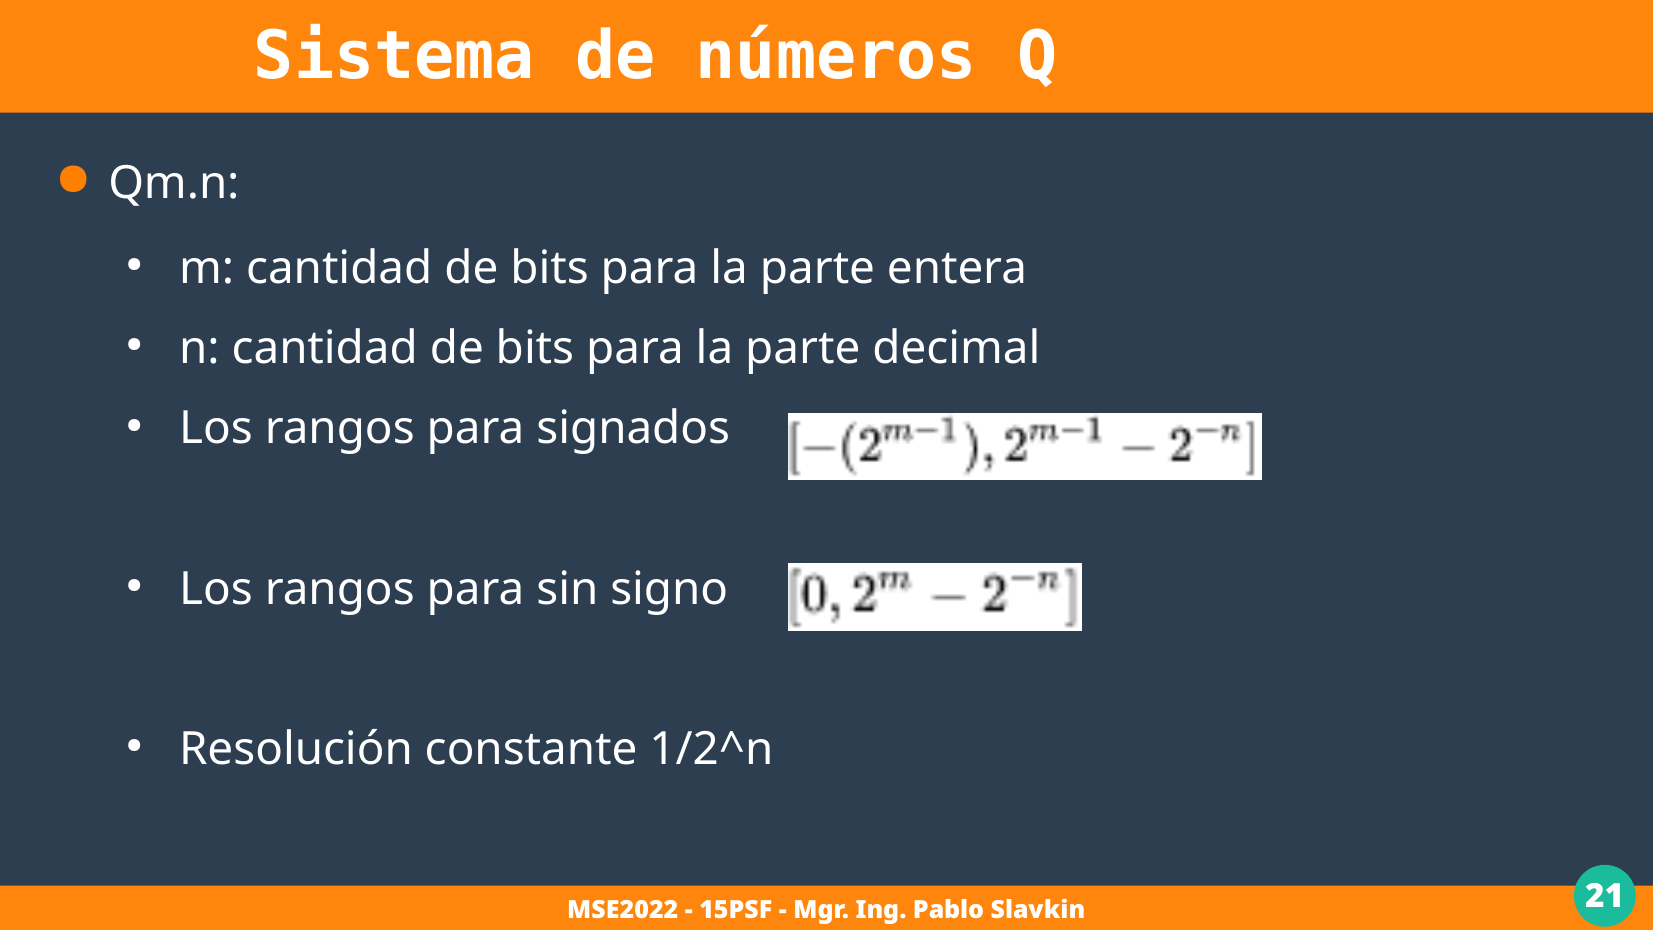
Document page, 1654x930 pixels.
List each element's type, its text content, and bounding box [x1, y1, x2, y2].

list Qm.n: m: cantidad de bits para la parte entera n: cantidad de bits para la parte decimal Los rangos para signados Los rangos para sin signo Resolución constante 1/2^n [37, 150, 1615, 844]
picture [787, 562, 1082, 632]
picture [787, 412, 1262, 480]
title Sistema de números Q [253, 16, 1653, 113]
